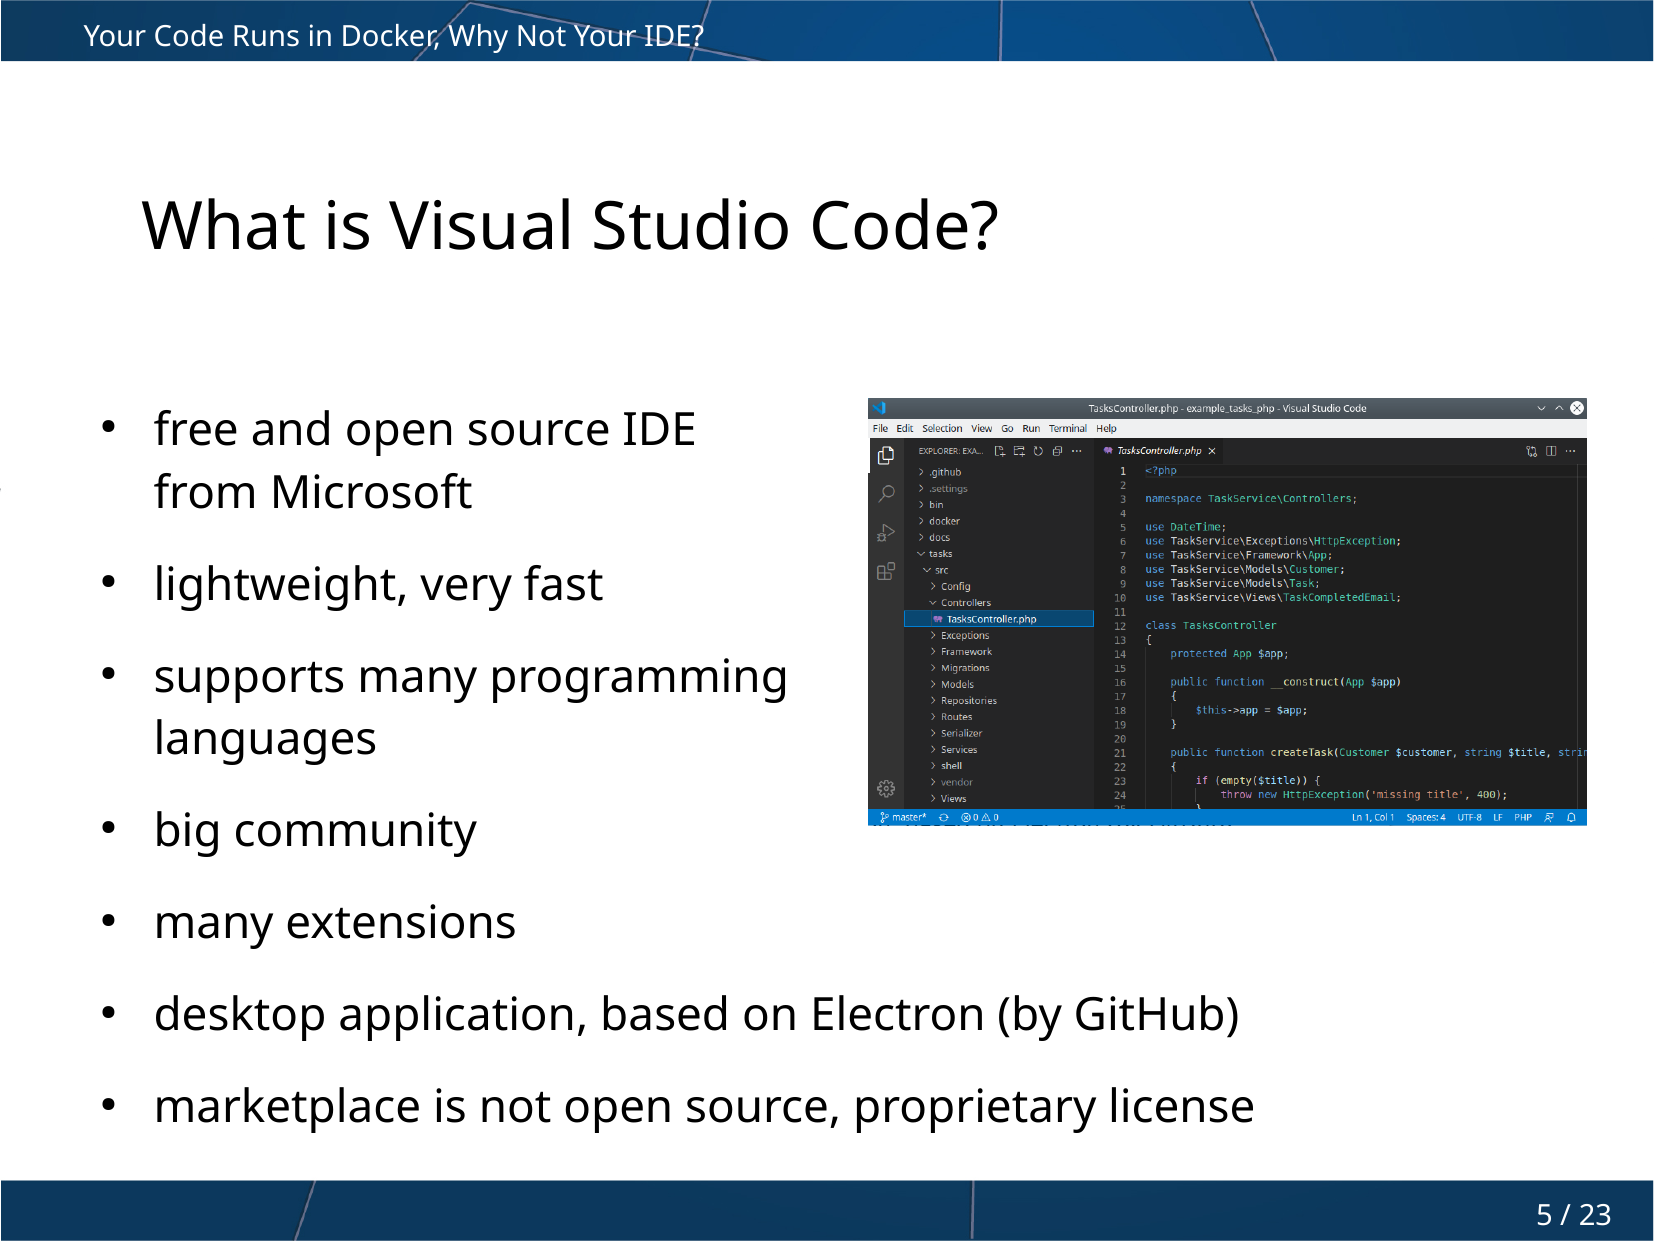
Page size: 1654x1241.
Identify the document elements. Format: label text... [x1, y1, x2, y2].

picture [0, 0, 1654, 1241]
list free and open source IDE from Microsoft lightweight, very fast supports many programming languages big community many extensions desktop application, based on Electron (by GitHub) marketplace is not open source, proprietary license [82, 396, 1571, 1103]
title What is Visual Studio Code? [82, 127, 1571, 320]
